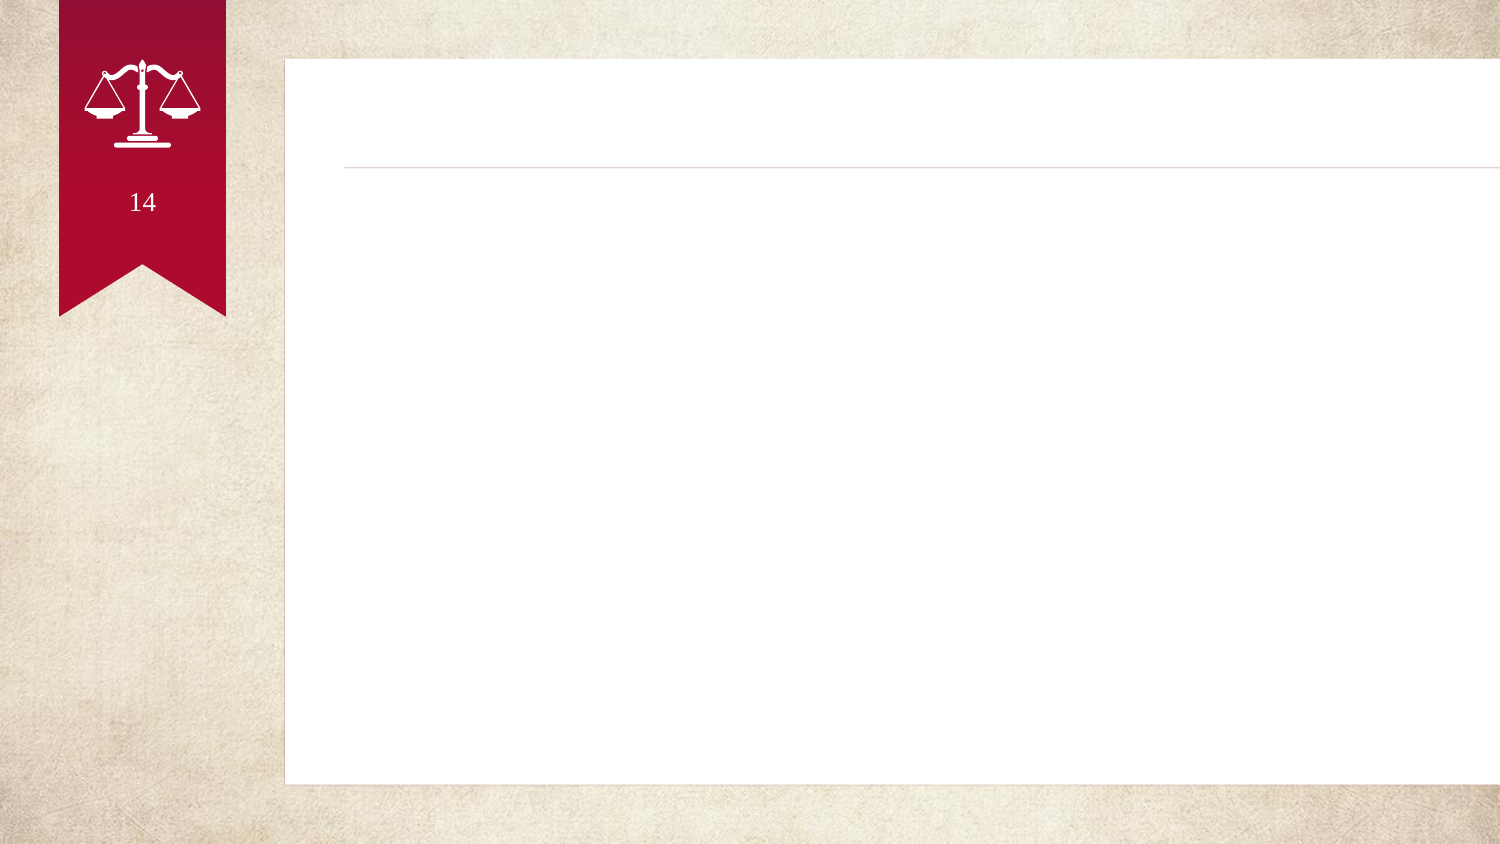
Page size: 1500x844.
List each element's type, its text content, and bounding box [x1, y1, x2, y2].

picture [0, 0, 1500, 844]
text_box <number> [58, 167, 226, 233]
